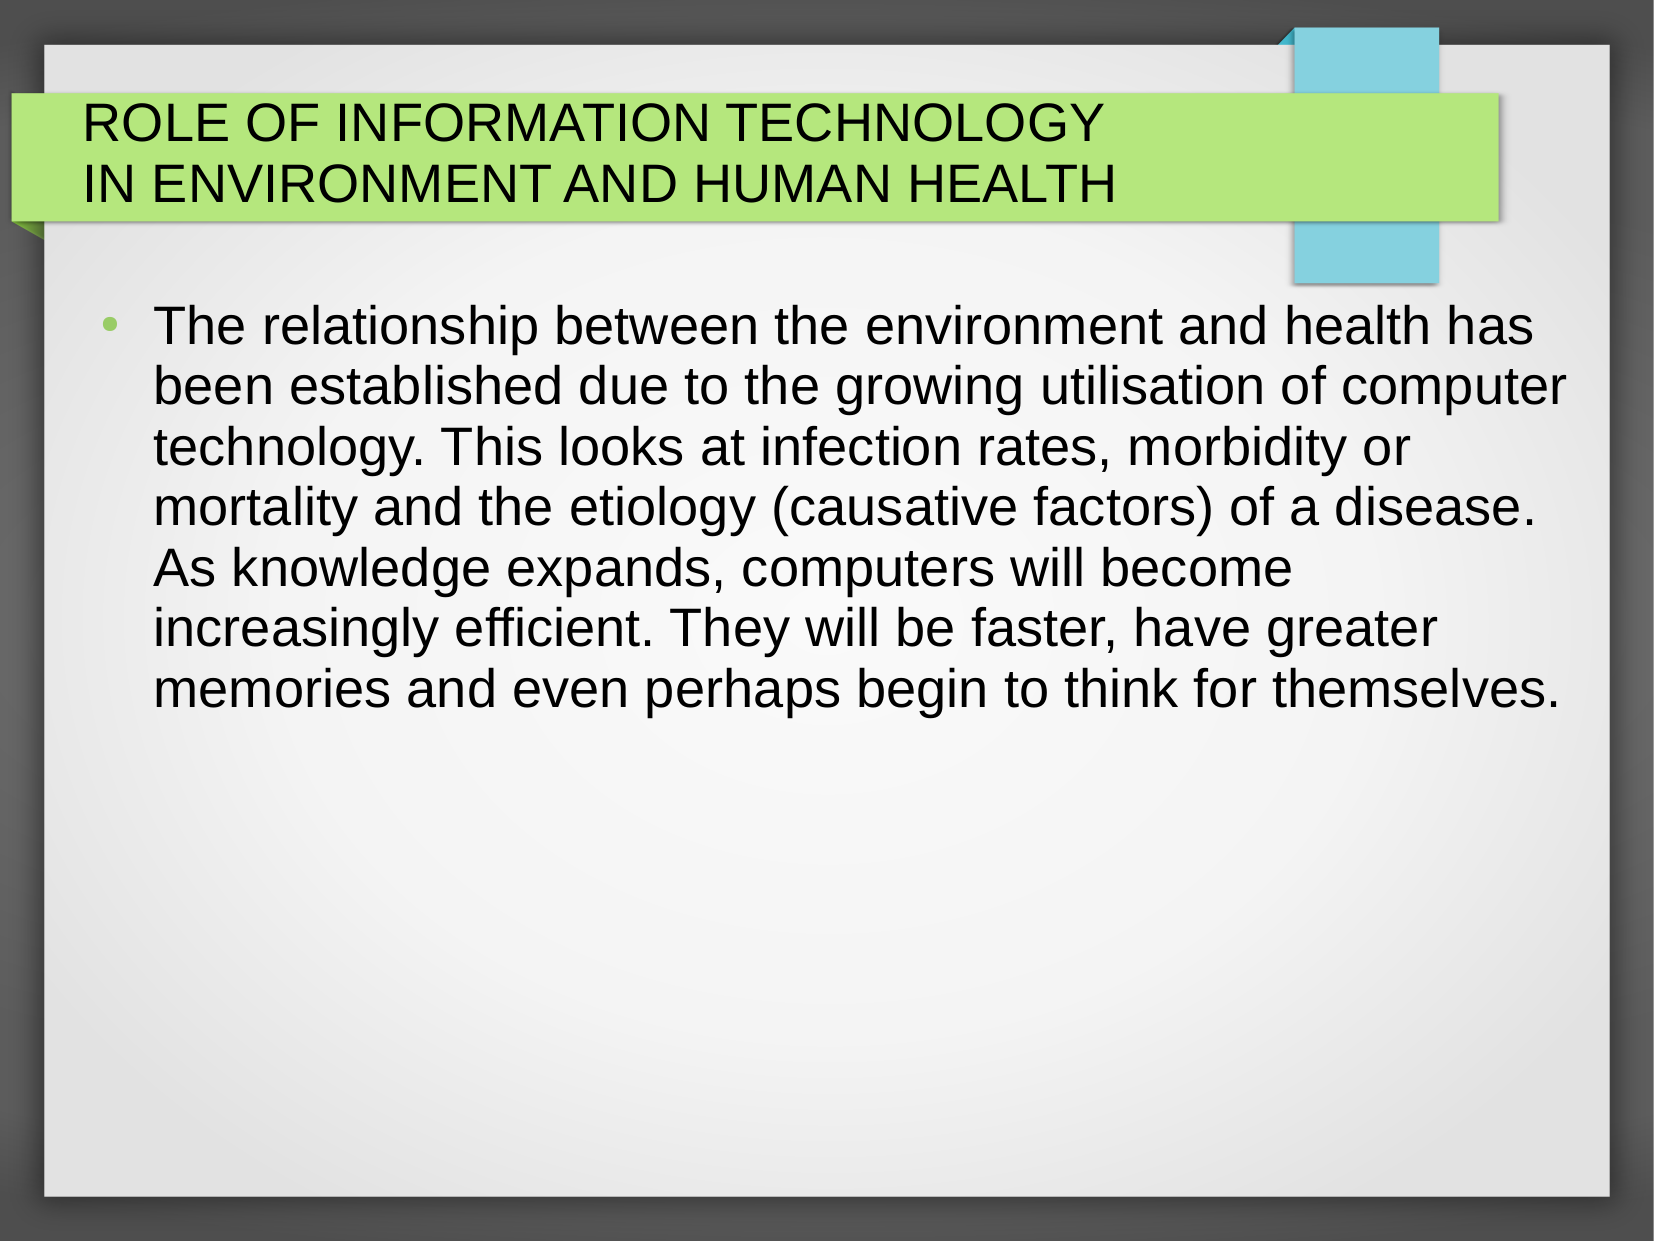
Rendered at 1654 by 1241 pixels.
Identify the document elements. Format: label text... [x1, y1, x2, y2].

list The relationship between the environment and health has been established due to the growing utilisation of computer technology. This looks at infection rates, morbidity or mortality and the etiology (causative factors) of a disease. As knowledge expands, computers will become increasingly efficient. They will be faster, have greater memories and even perhaps begin to think for themselves. [82, 295, 1571, 1015]
picture [0, 0, 1654, 1241]
title ROLE OF INFORMATION TECHNOLOGY IN ENVIRONMENT AND HUMAN HEALTH [82, 92, 1264, 214]
